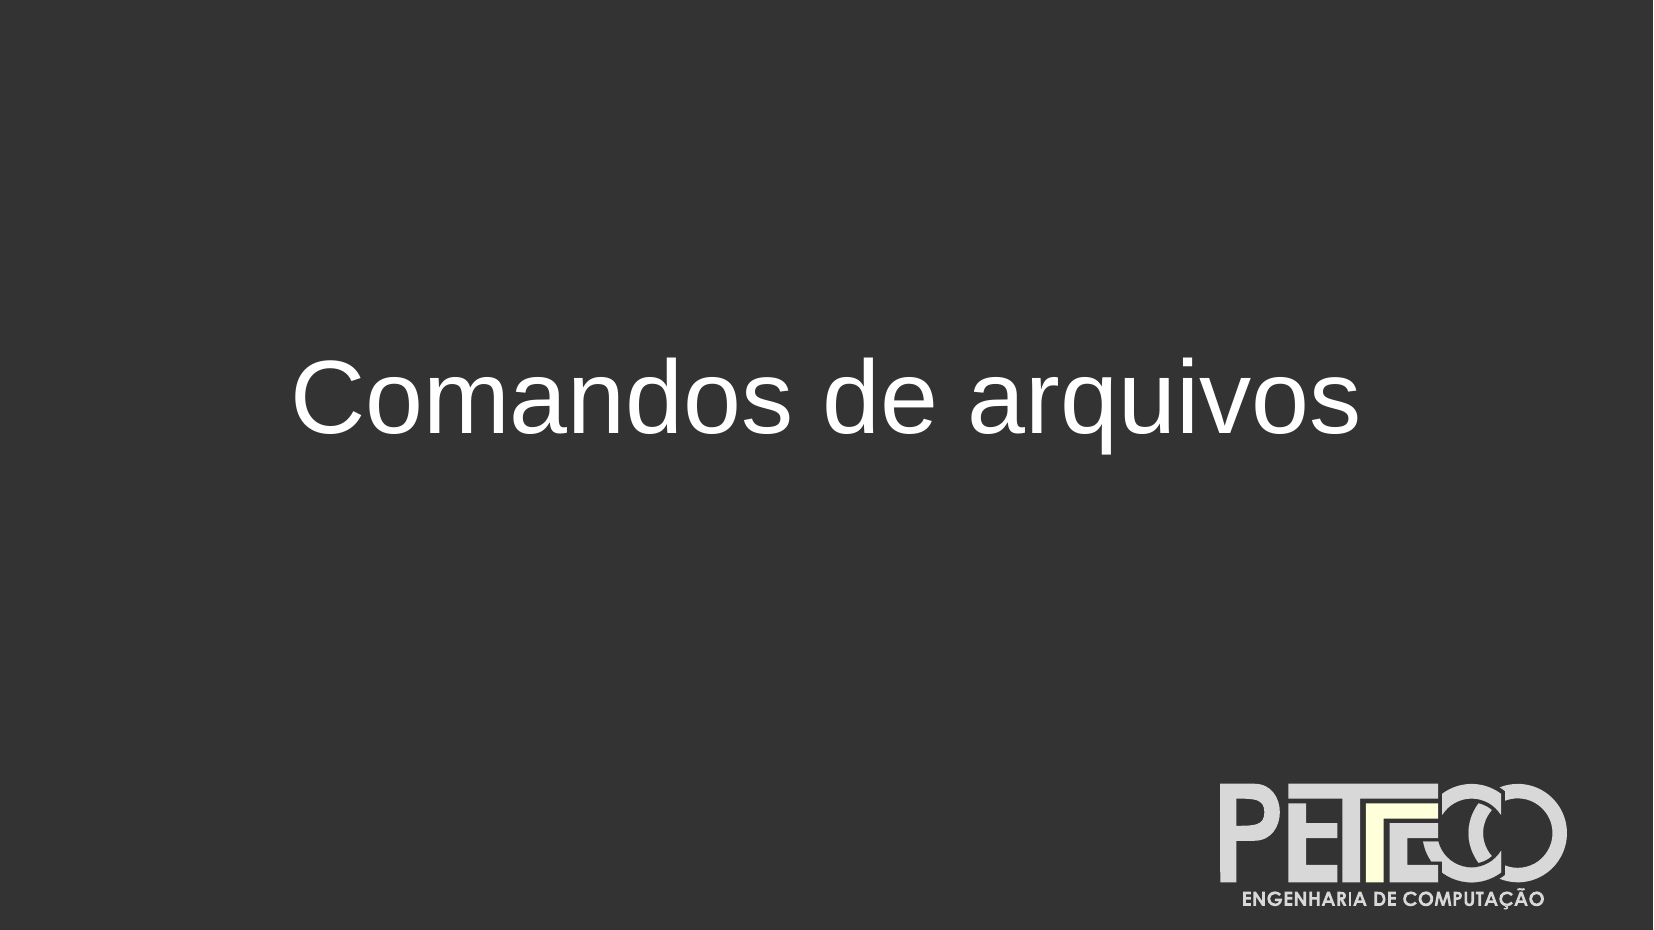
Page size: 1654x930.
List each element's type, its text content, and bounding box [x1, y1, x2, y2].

subtitle Comandos de arquivos [82, 37, 1571, 757]
